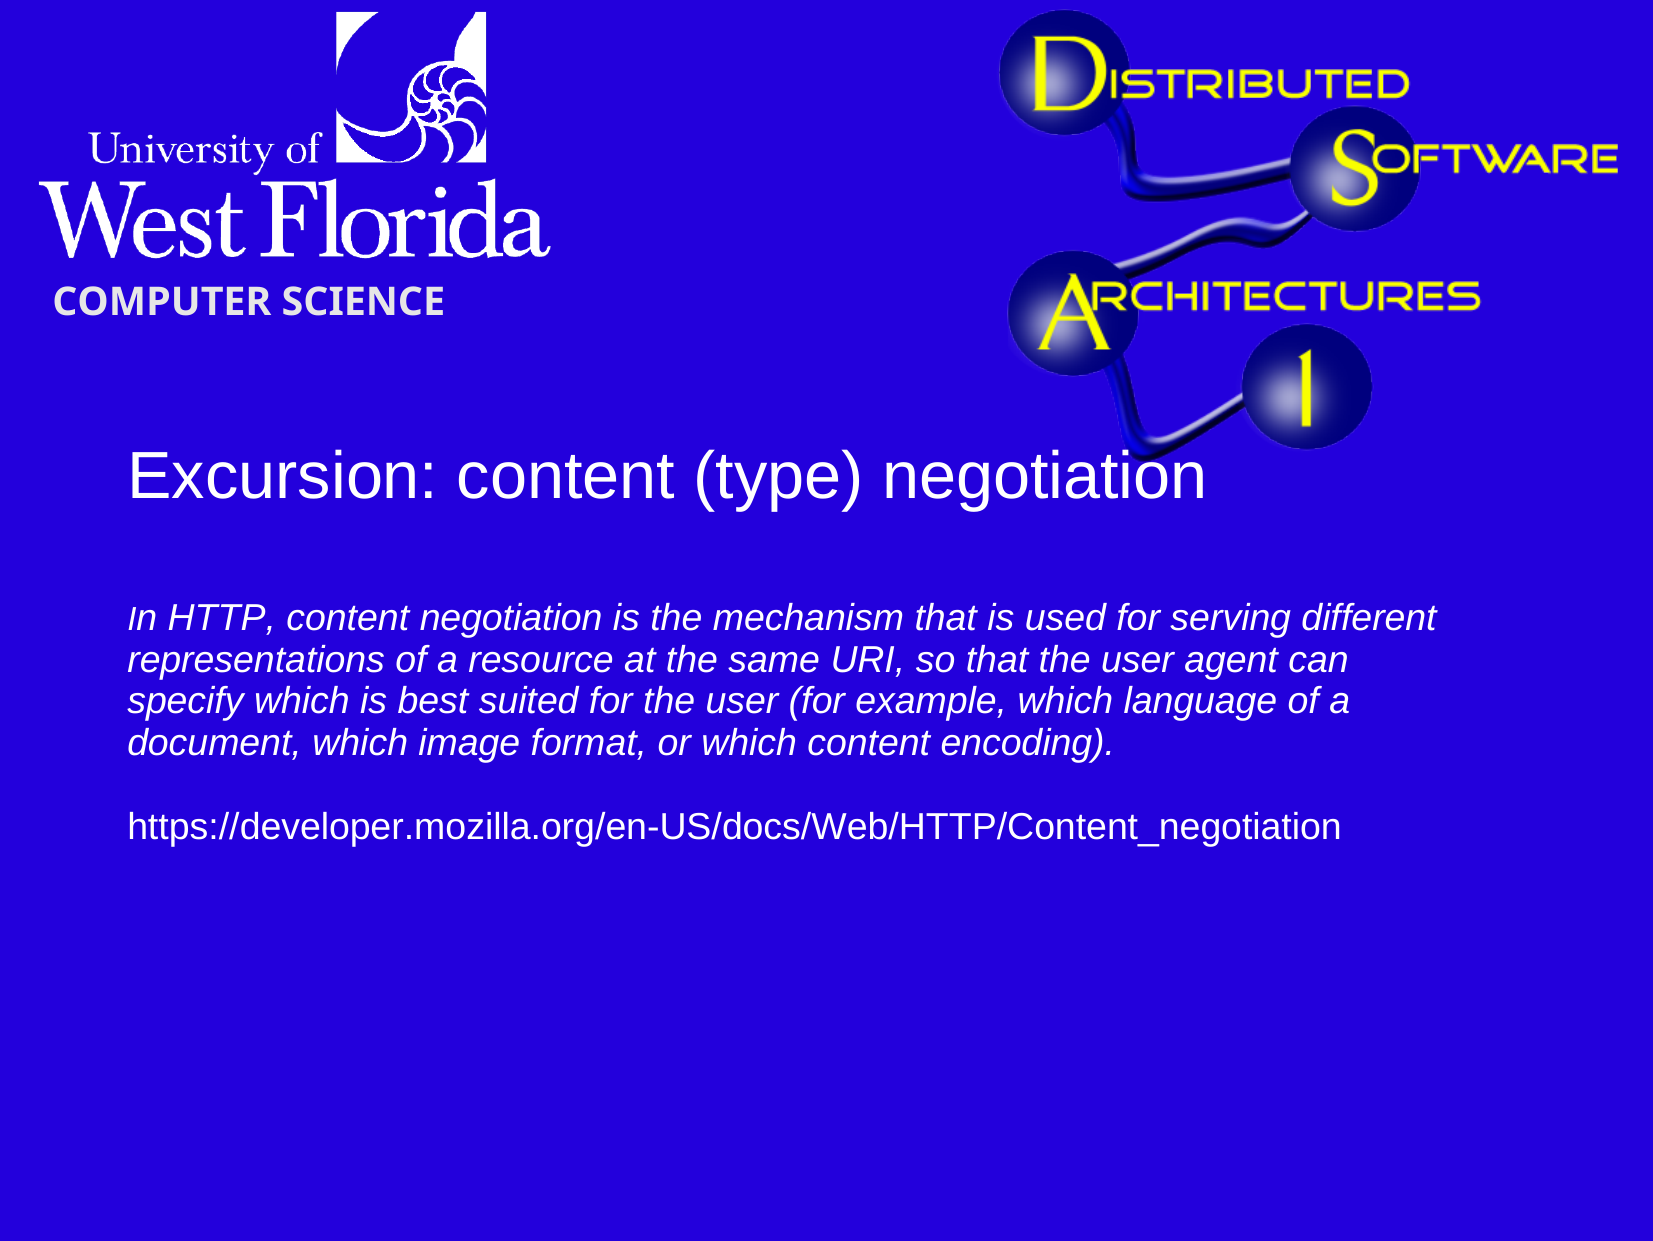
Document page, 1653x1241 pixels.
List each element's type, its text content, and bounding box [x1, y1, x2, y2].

picture [37, 0, 558, 262]
text_box COMPUTER SCIENCE [37, 262, 562, 333]
text_box Excursion: content (type) negotiation In HTTP, content negotiation is the mechanism that is used for serving different representations of a resource at the same URI, so that the user agent can specify which is best suited for the user (for example, which language of a document, which image format, or which content encoding). https://developer.mozilla.org/en-US/docs/Web/HTTP/Content_negotiation [112, 426, 1455, 731]
picture [910, 0, 1653, 506]
